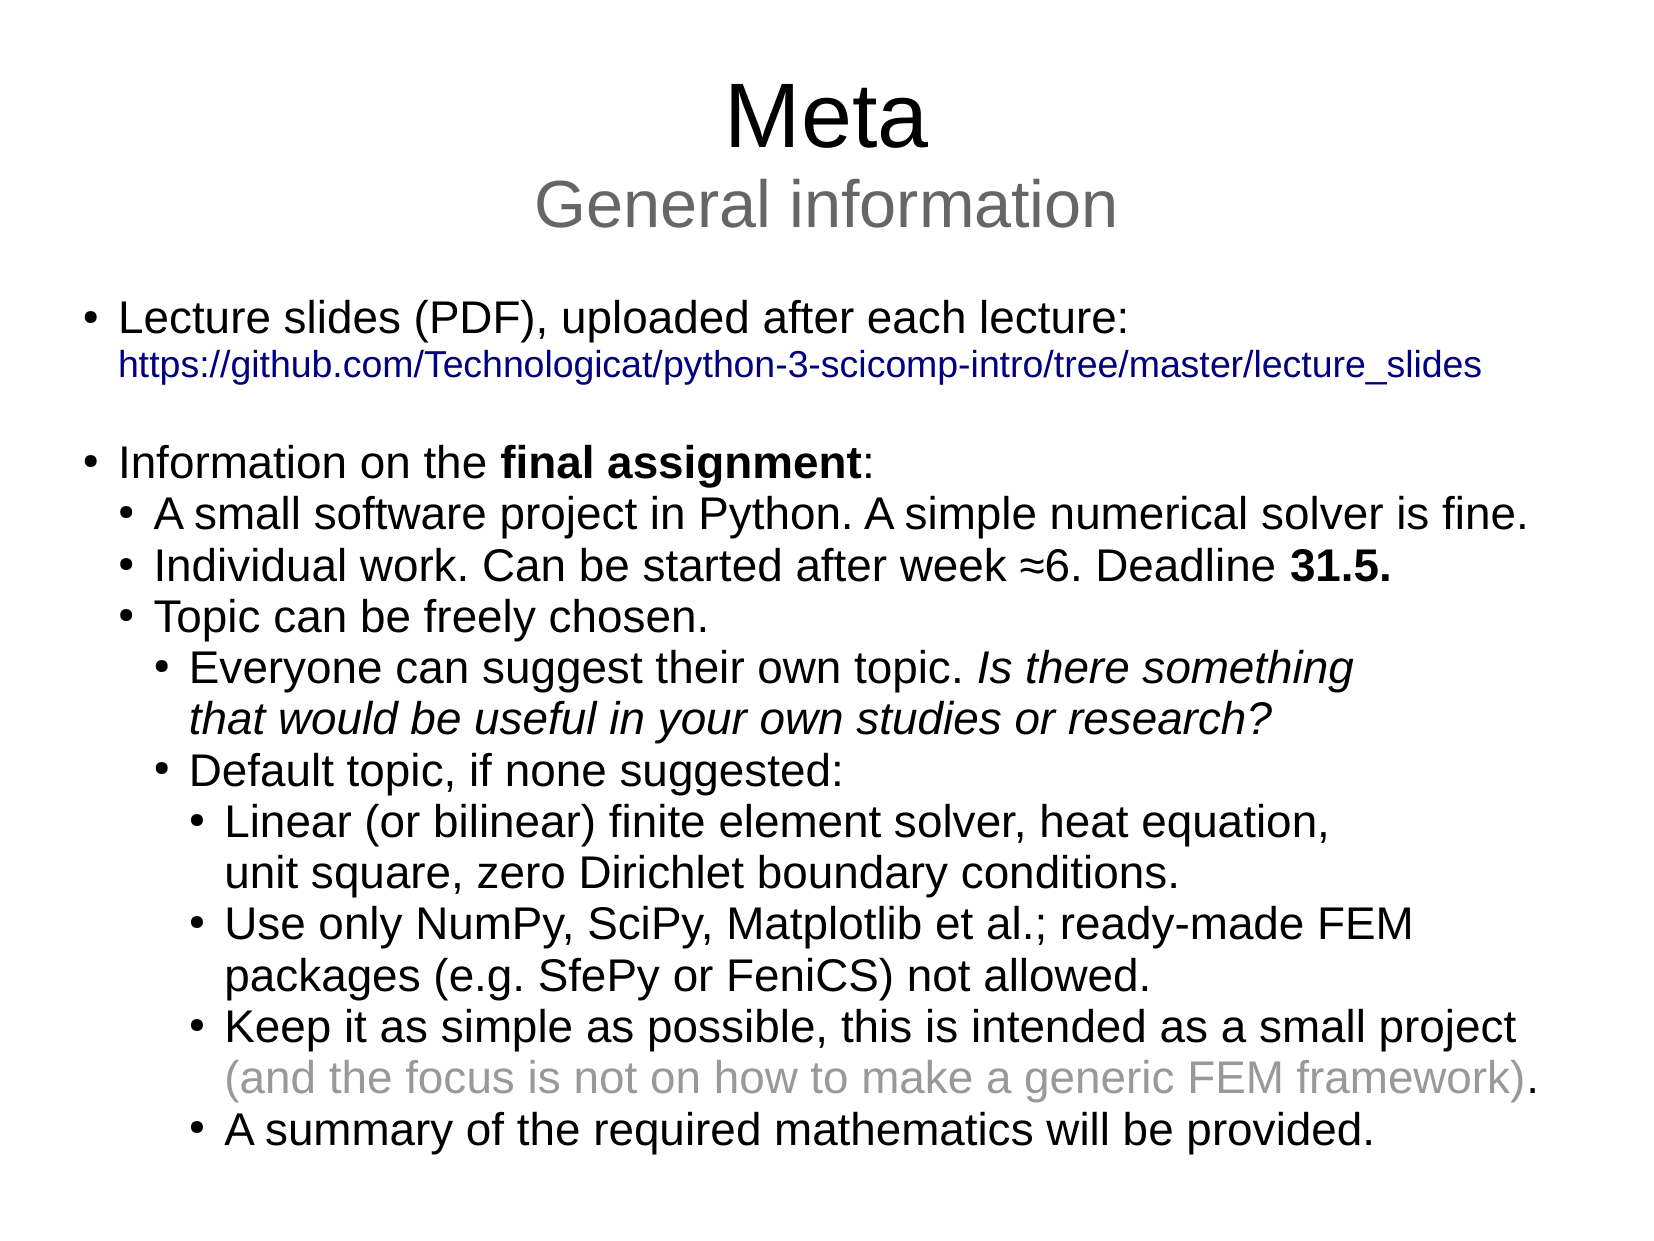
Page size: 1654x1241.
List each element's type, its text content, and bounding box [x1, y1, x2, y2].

subtitle Lecture slides (PDF), uploaded after each lecture: https://github.com/Technologicat/python-3-scicomp-intro/tree/master/lecture_slides Information on the final assignment: A small software project in Python. A simple numerical solver is fine. Individual work. Can be started after week ≈6. Deadline 31.5. Topic can be freely chosen. Everyone can suggest their own topic. Is there something that would be useful in your own studies or research? Default topic, if none suggested: Linear (or bilinear) finite element solver, heat equation, unit square, zero Dirichlet boundary conditions. Use only NumPy, SciPy, Matplotlib et al.; ready-made FEM packages (e.g. SfePy or FeniCS) not allowed. Keep it as simple as possible, this is intended as a small project (and the focus is not on how to make a generic FEM framework). A summary of the required mathematics will be provided. [82, 237, 1571, 1210]
title Meta General information [82, 49, 1571, 237]
